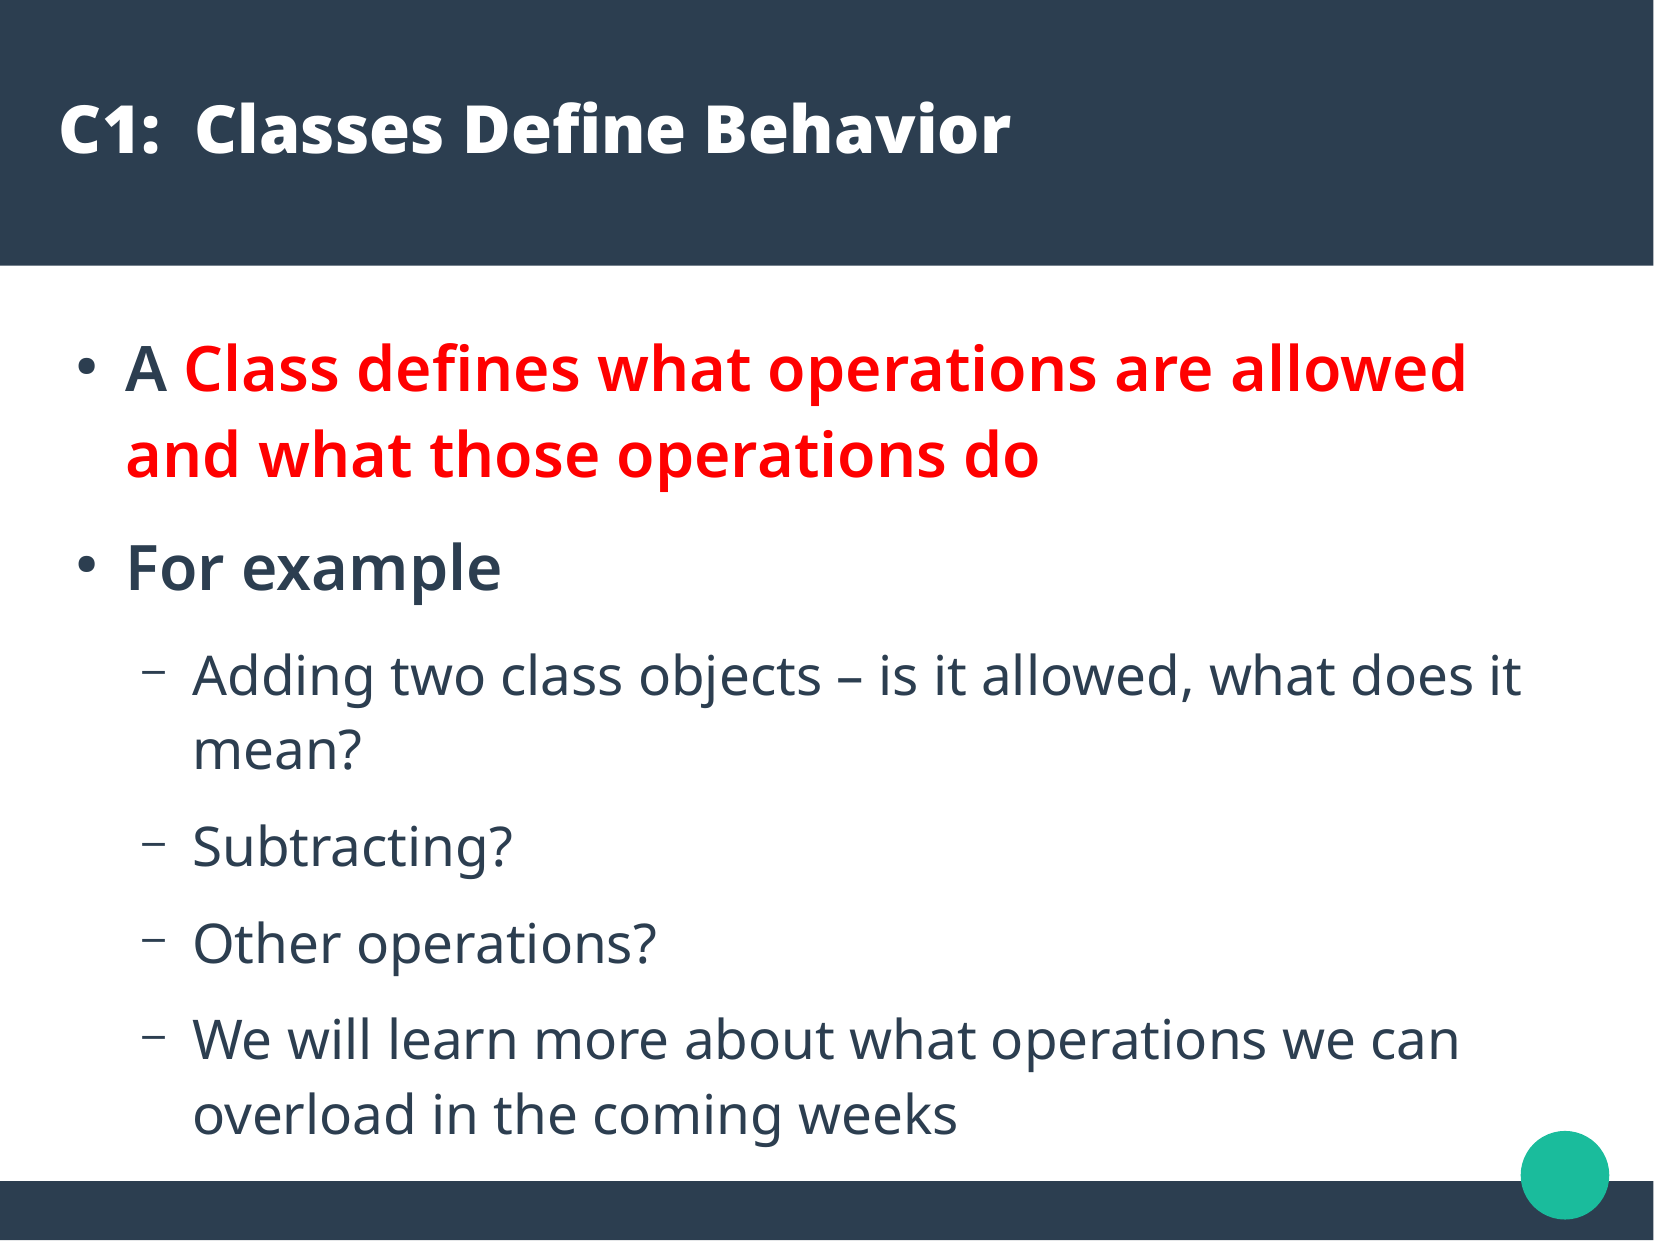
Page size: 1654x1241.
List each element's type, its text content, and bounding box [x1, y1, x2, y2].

list A Class defines what operations are allowed and what those operations do For example Adding two class objects – is it allowed, what does it mean? Subtracting? Other operations? We will learn more about what operations we can overload in the coming weeks [59, 324, 1595, 1152]
title C1: Classes Define Behavior [59, 49, 1595, 207]
